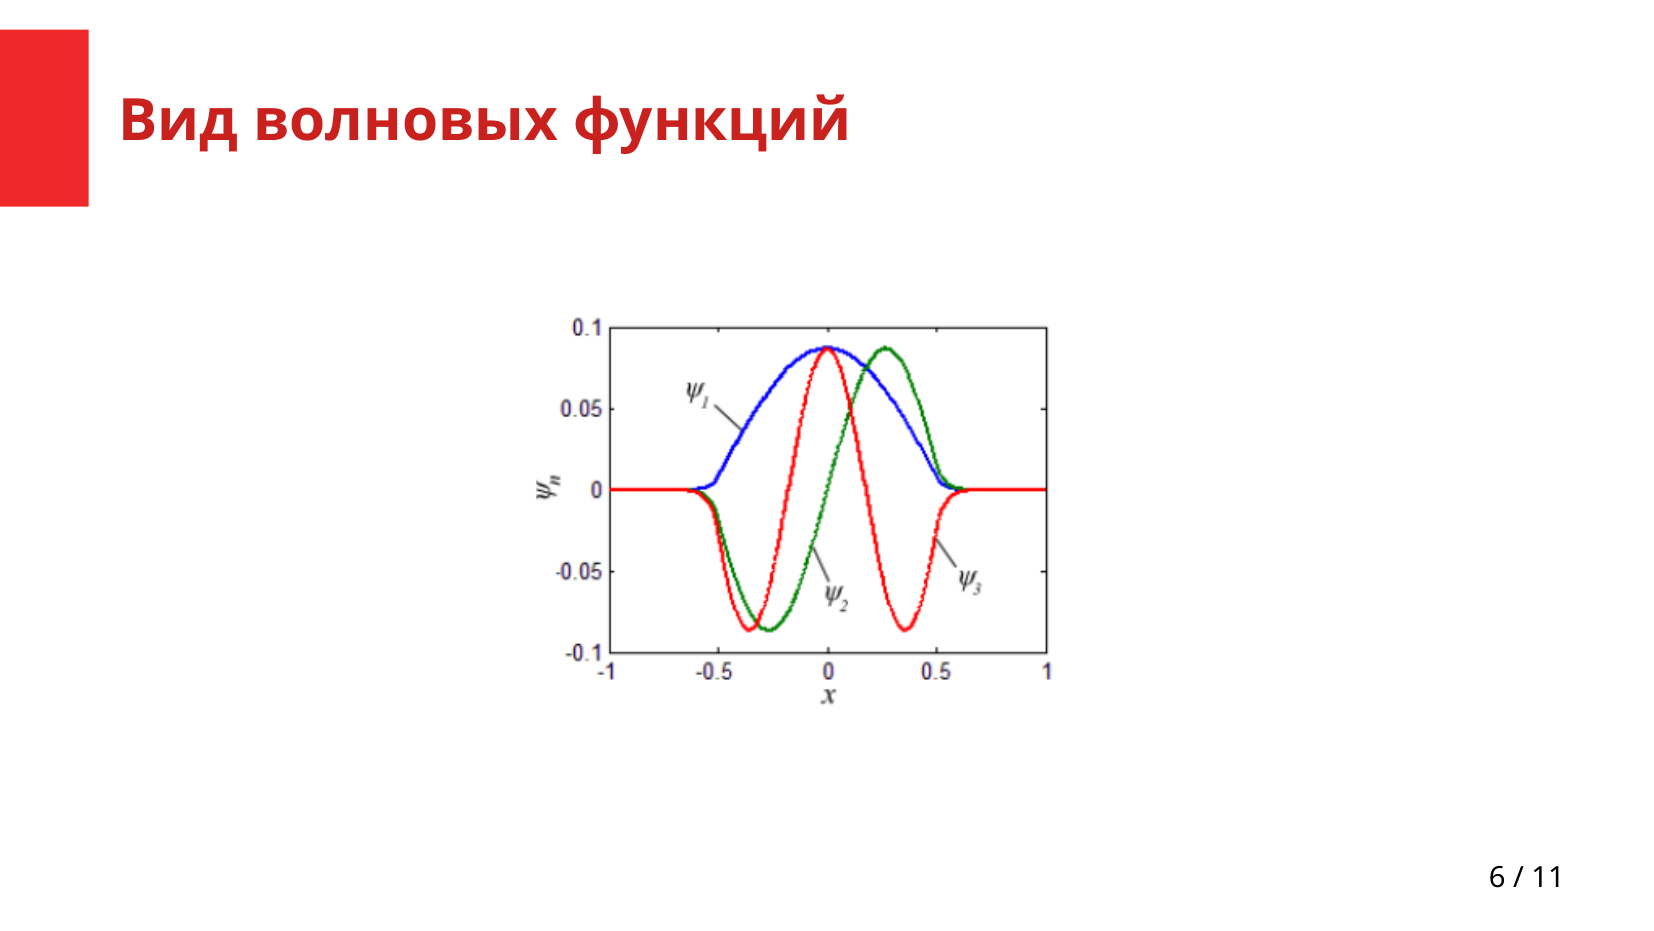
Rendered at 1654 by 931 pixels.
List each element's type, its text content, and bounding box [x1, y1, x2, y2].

title Вид волновых функций [118, 29, 1595, 207]
picture [522, 292, 1093, 709]
